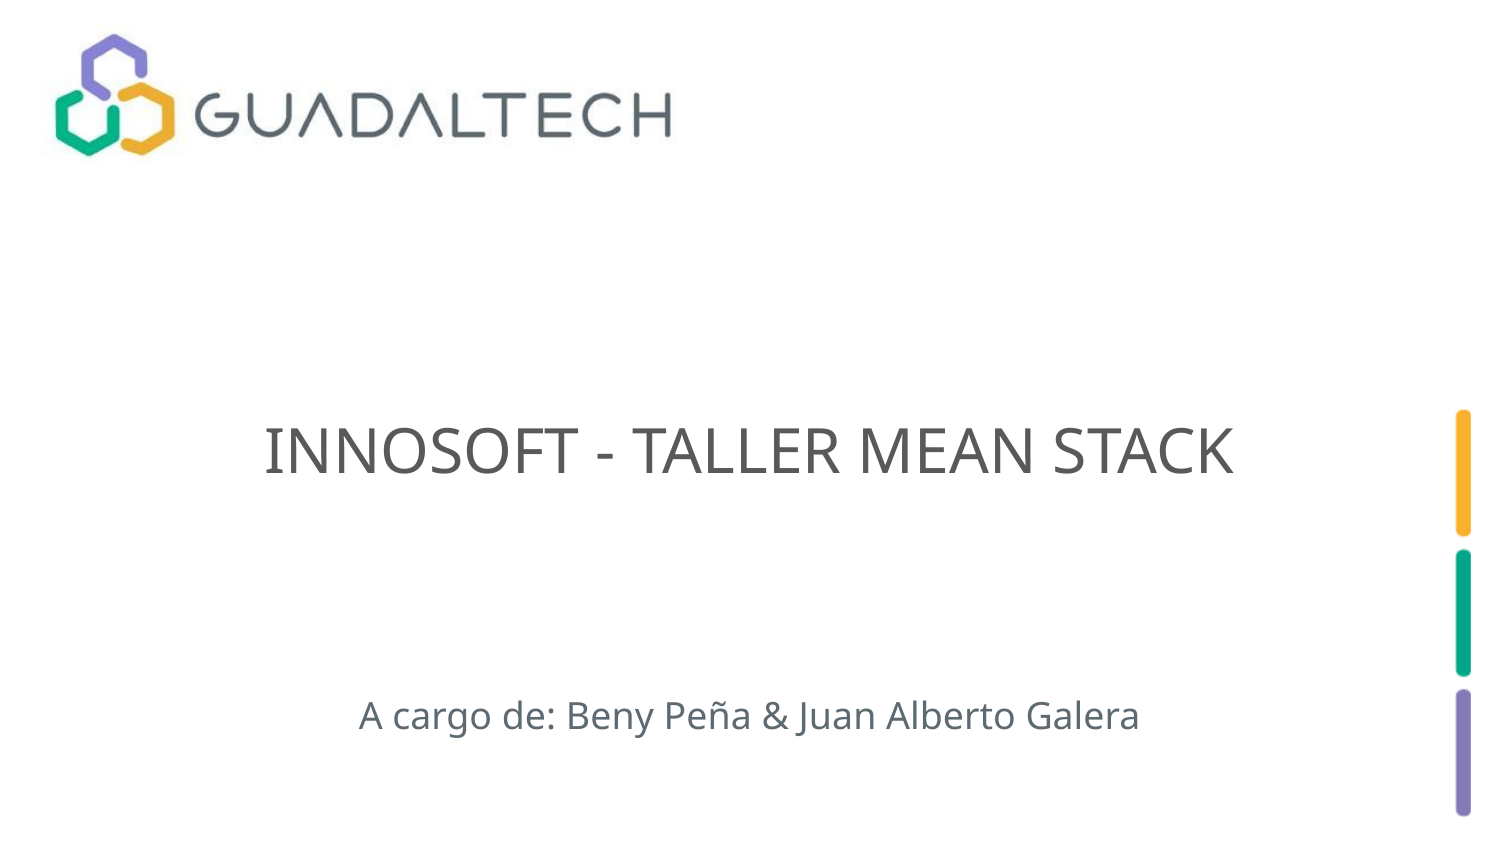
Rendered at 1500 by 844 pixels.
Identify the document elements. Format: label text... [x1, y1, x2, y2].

subtitle A cargo de: Beny Peña & Juan Alberto Galera [51, 677, 1449, 808]
picture [24, 24, 702, 166]
title INNOSOFT - TALLER MEAN STACK [51, 341, 1449, 502]
picture [1456, 411, 1470, 816]
